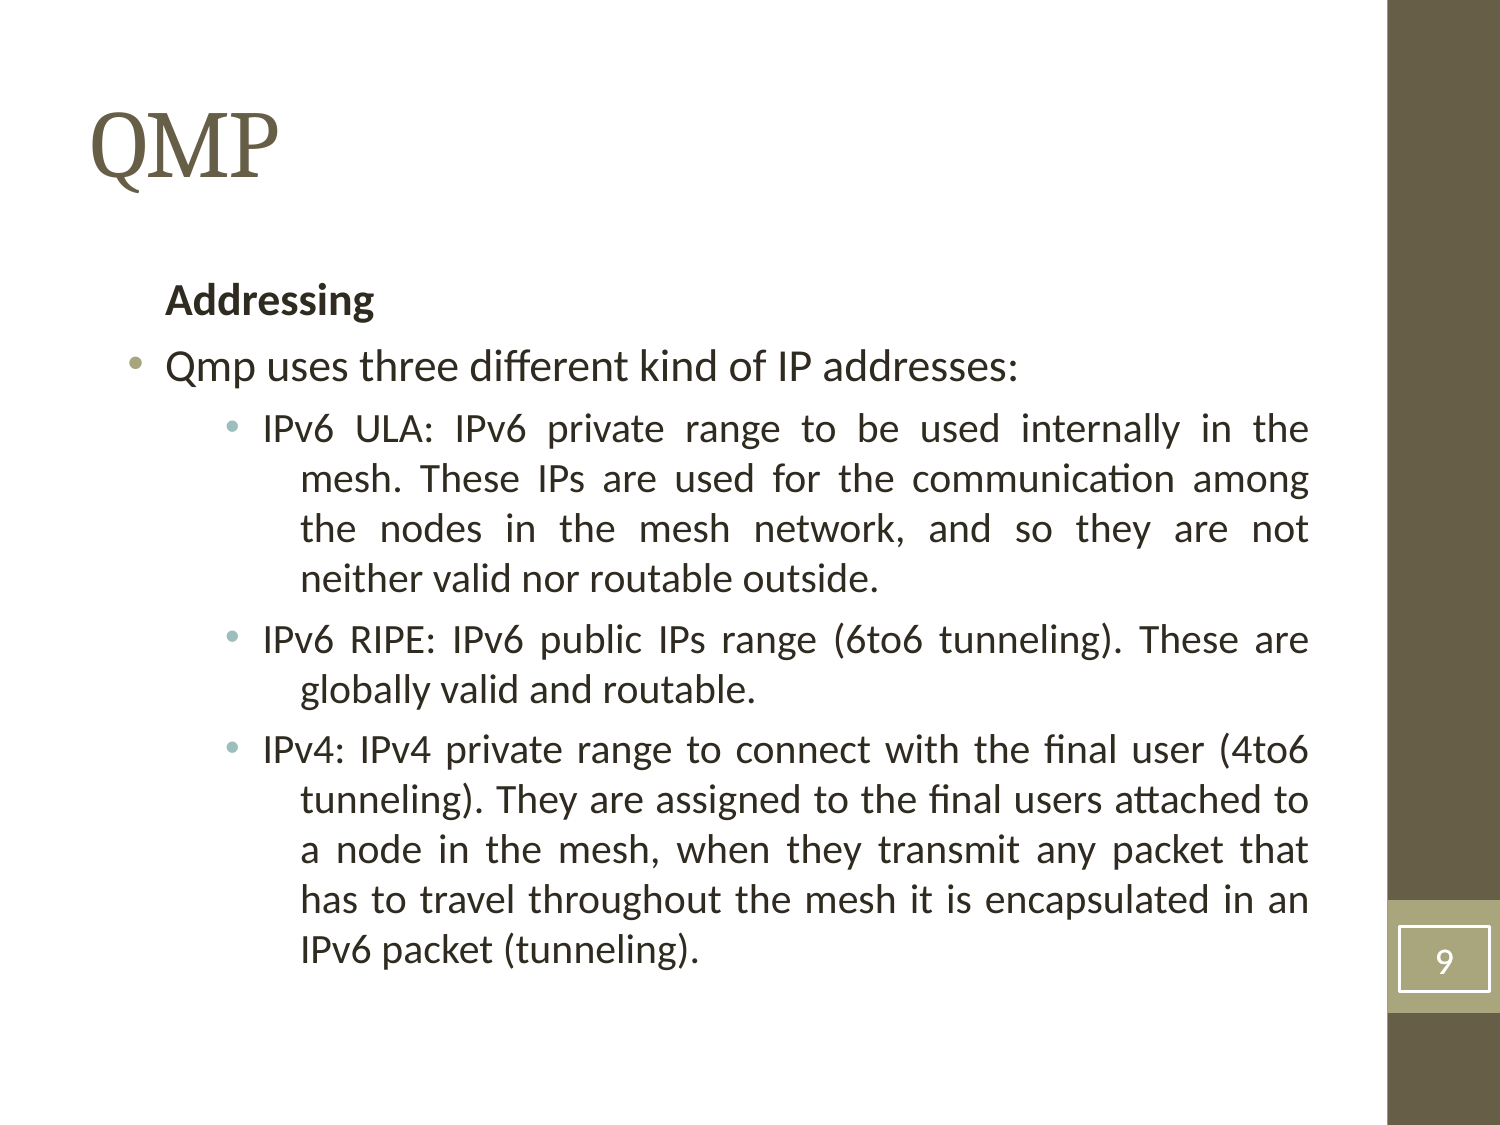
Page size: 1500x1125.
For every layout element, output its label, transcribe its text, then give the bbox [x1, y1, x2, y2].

list Addressing Qmp uses three different kind of IP addresses: IPv6 ULA: IPv6 private range to be used internally in the mesh. These IPs are used for the communication among the nodes in the mesh network, and so they are not neither valid nor routable outside. IPv6 RIPE: IPv6 public IPs range (6to6 tunneling). These are globally valid and routable. IPv4: IPv4 private range to connect with the final user (4to6 tunneling). They are assigned to the final users attached to a node in the mesh, when they transmit any packet that has to travel throughout the mesh it is encapsulated in an IPv6 packet (tunneling). [75, 262, 1326, 1051]
title QMP [75, 45, 1326, 233]
text_box <número> [1399, 926, 1490, 992]
